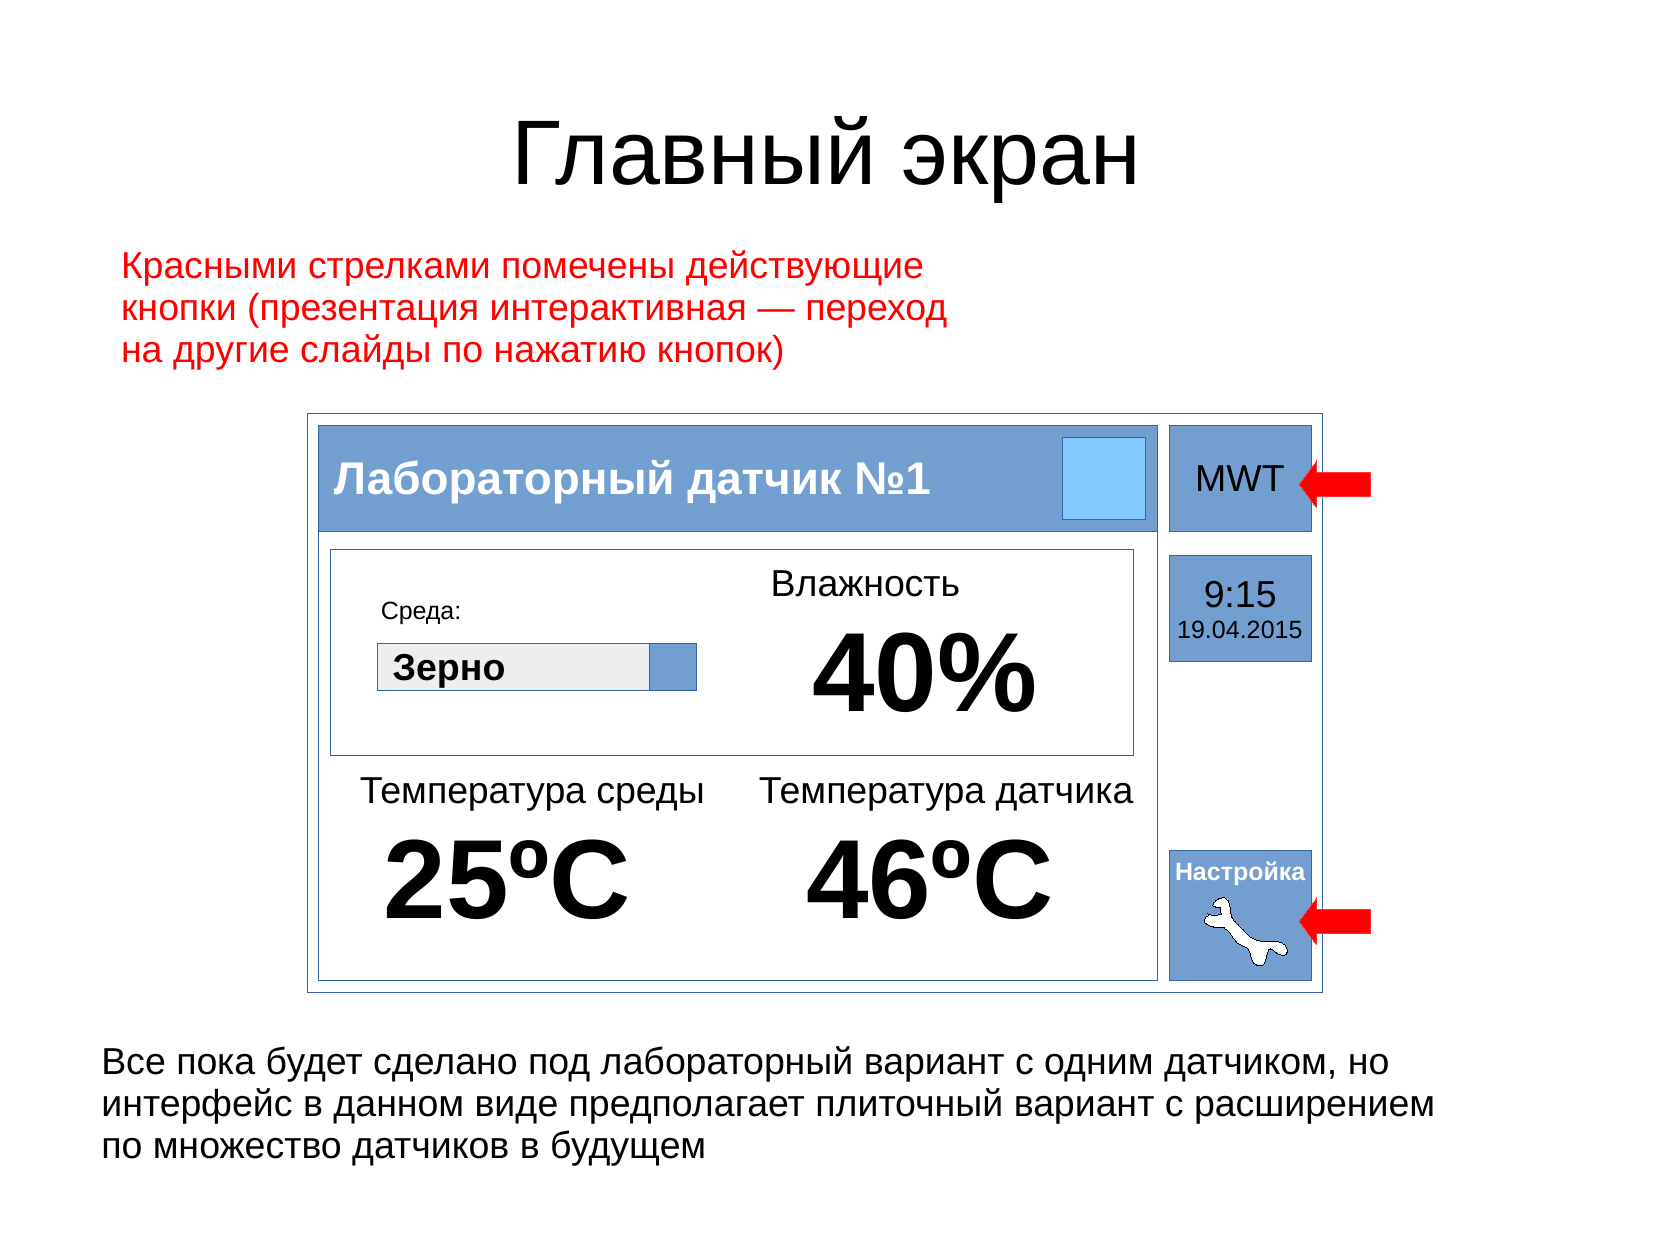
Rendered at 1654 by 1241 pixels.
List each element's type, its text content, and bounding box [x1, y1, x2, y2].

text_box Зерно [377, 643, 649, 691]
text_box 25ºС [368, 809, 664, 951]
text_box Среда: [366, 589, 477, 632]
text_box Температура датчика [744, 761, 1149, 819]
text_box Лабораторный датчик №1 [318, 425, 1158, 532]
text_box 46ºС [791, 809, 1087, 951]
text_box 9:15 19.04.2015 [1169, 555, 1312, 662]
text_box Влажность [755, 555, 976, 612]
text_box [1062, 437, 1146, 520]
text_box Настройка [1169, 850, 1312, 981]
text_box Температура среды [345, 761, 721, 819]
text_box Все пока будет сделано под лабораторный вариант с одним датчиком, но интерфейс в данном виде предполагает плиточный вариант с расширением по множество датчиков в будущем [86, 1032, 1489, 1174]
text_box MWT [1169, 425, 1312, 532]
text_box 40% [797, 602, 1093, 745]
text_box Красными стрелками помечены действующие кнопки (презентация интерактивная — переход на другие слайды по нажатию кнопок) [106, 237, 969, 504]
title Главный экран [82, 49, 1571, 257]
text_box [307, 413, 1371, 993]
